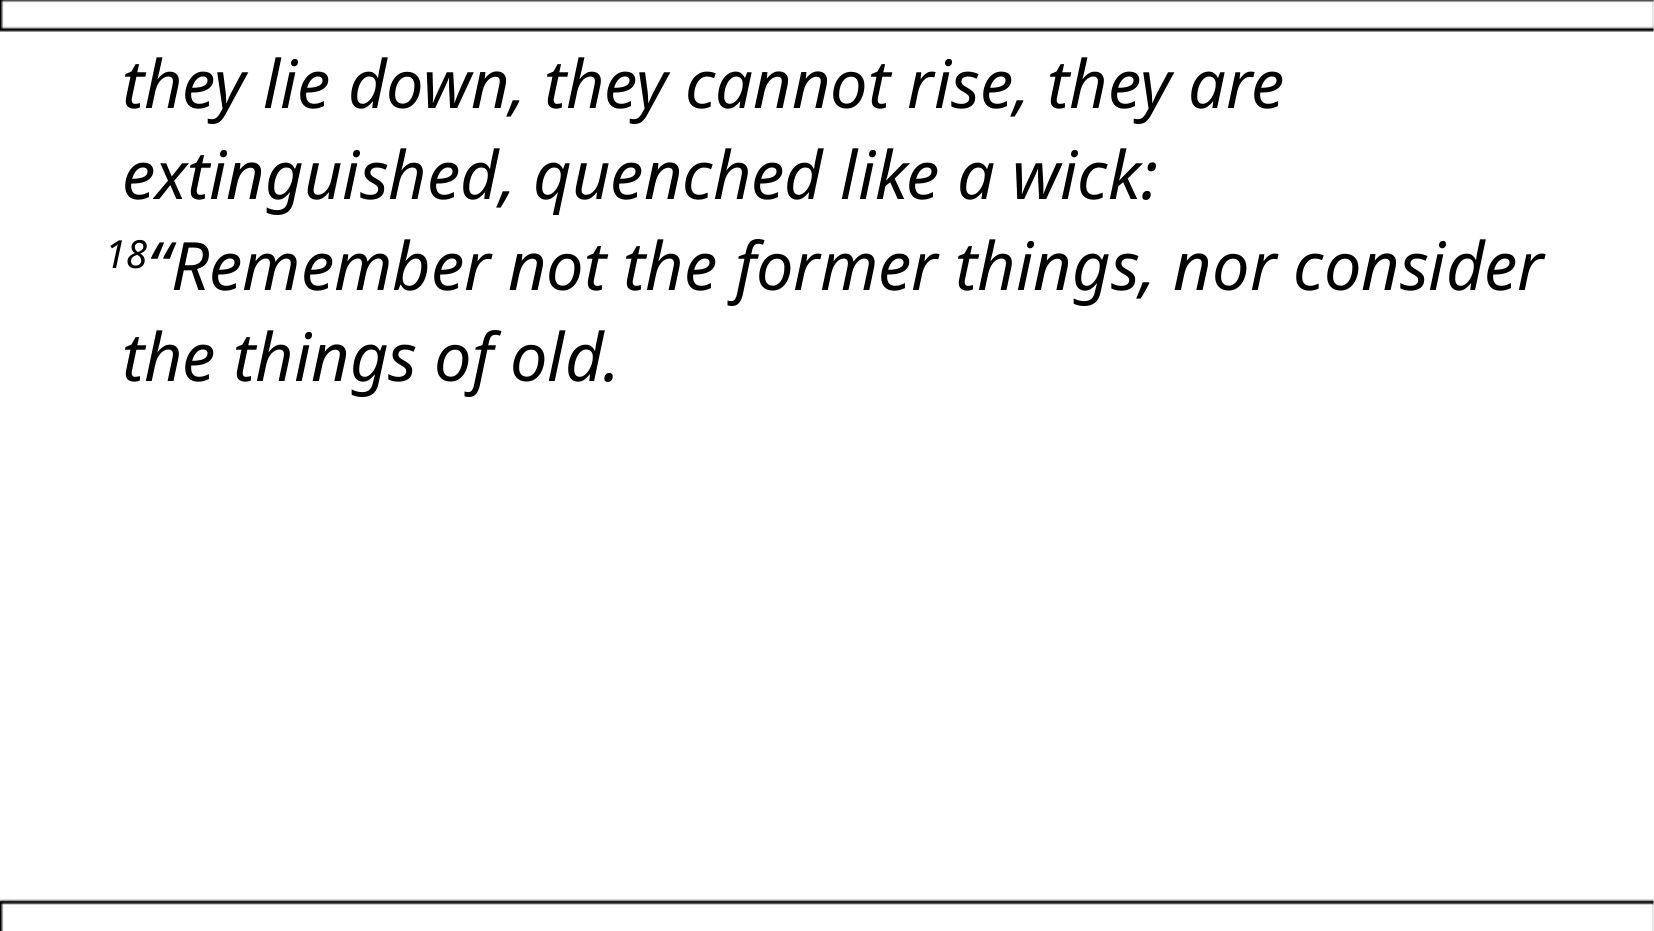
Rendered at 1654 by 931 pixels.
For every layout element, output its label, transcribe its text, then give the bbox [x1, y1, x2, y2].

picture [0, 0, 1654, 931]
text_box they lie down, they cannot rise, they are extinguished, quenched like a wick: 18“Remember not the former things, nor consider the things of old. [90, 30, 1606, 400]
